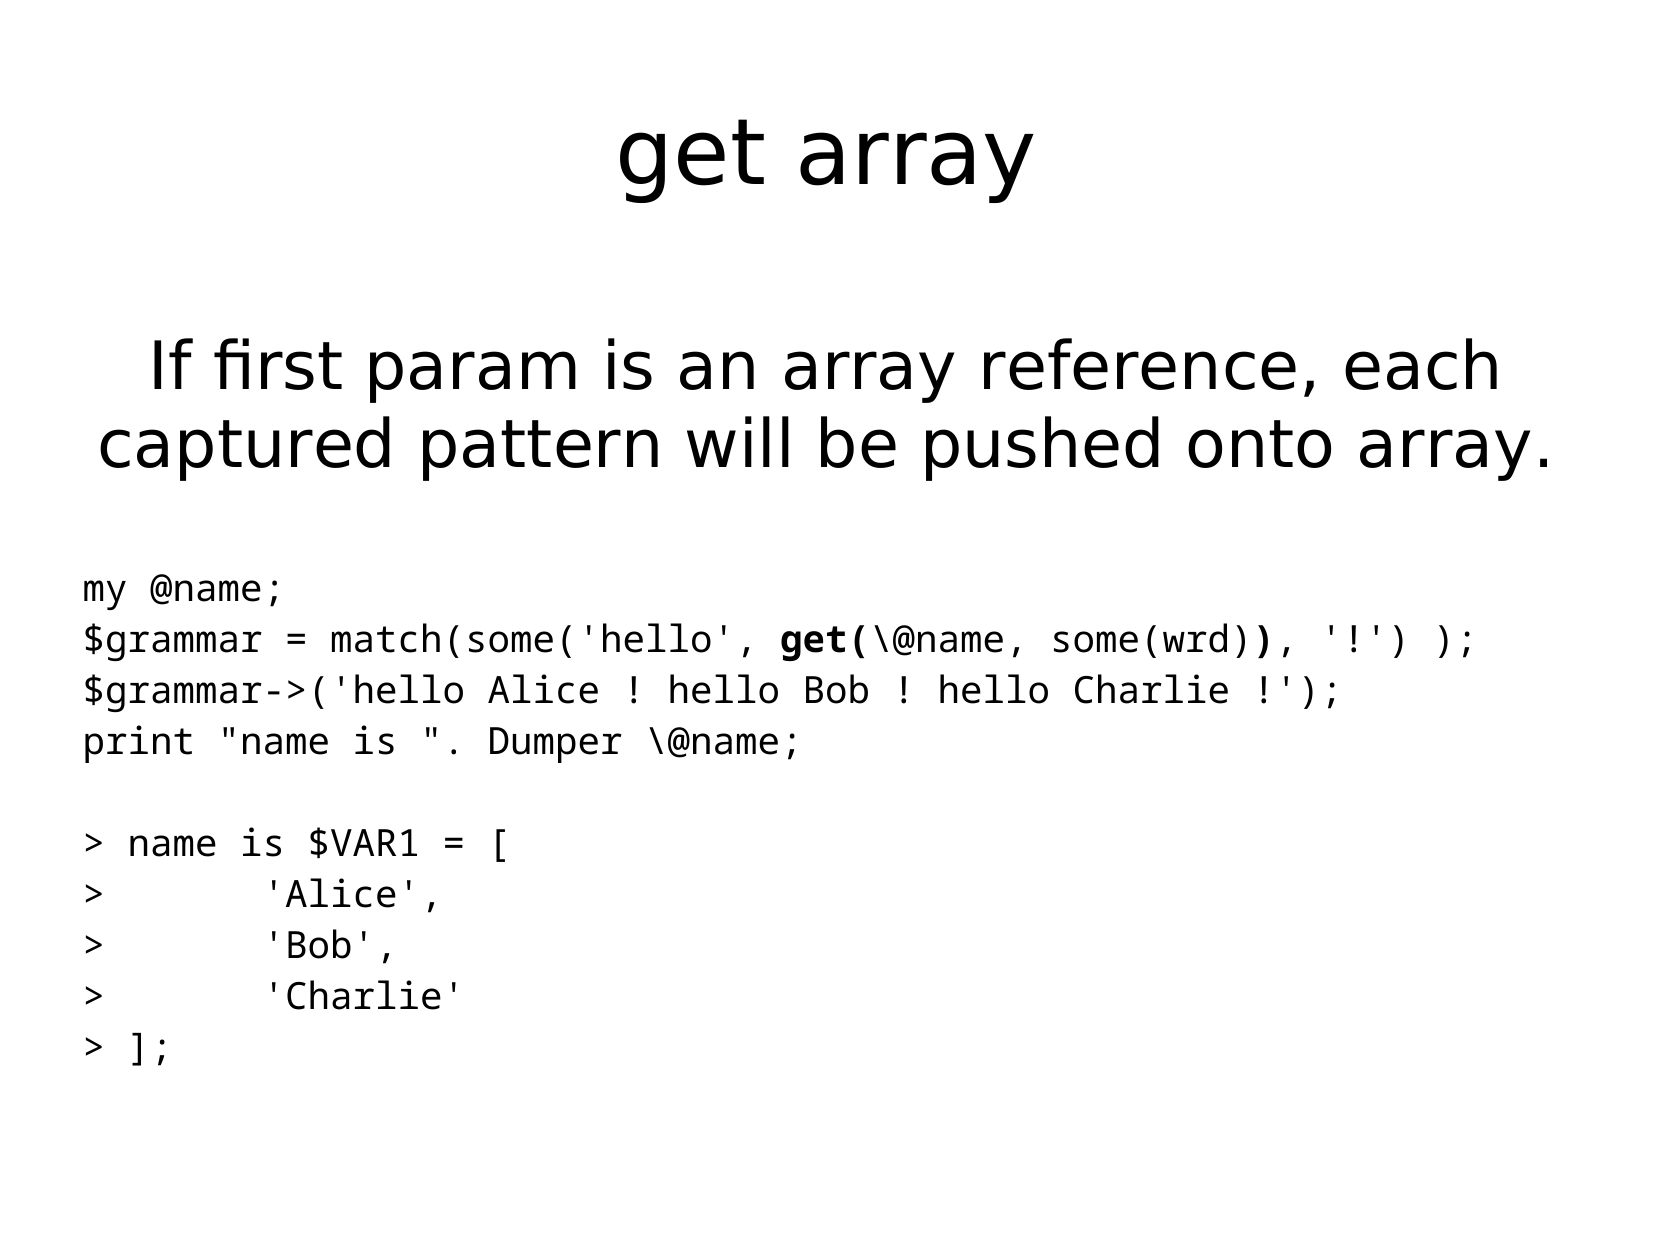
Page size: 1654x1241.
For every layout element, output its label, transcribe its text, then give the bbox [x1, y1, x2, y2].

subtitle If first param is an array reference, each captured pattern will be pushed onto array. my @name; $grammar = match(some('hello', get(\@name, some(wrd)), '!') ); $grammar->('hello Alice ! hello Bob ! hello Charlie !'); print "name is ". Dumper \@name; > name is $VAR1 = [ > 'Alice', > 'Bob', > 'Charlie' > ]; [82, 290, 1571, 1109]
title get array [82, 49, 1571, 257]
